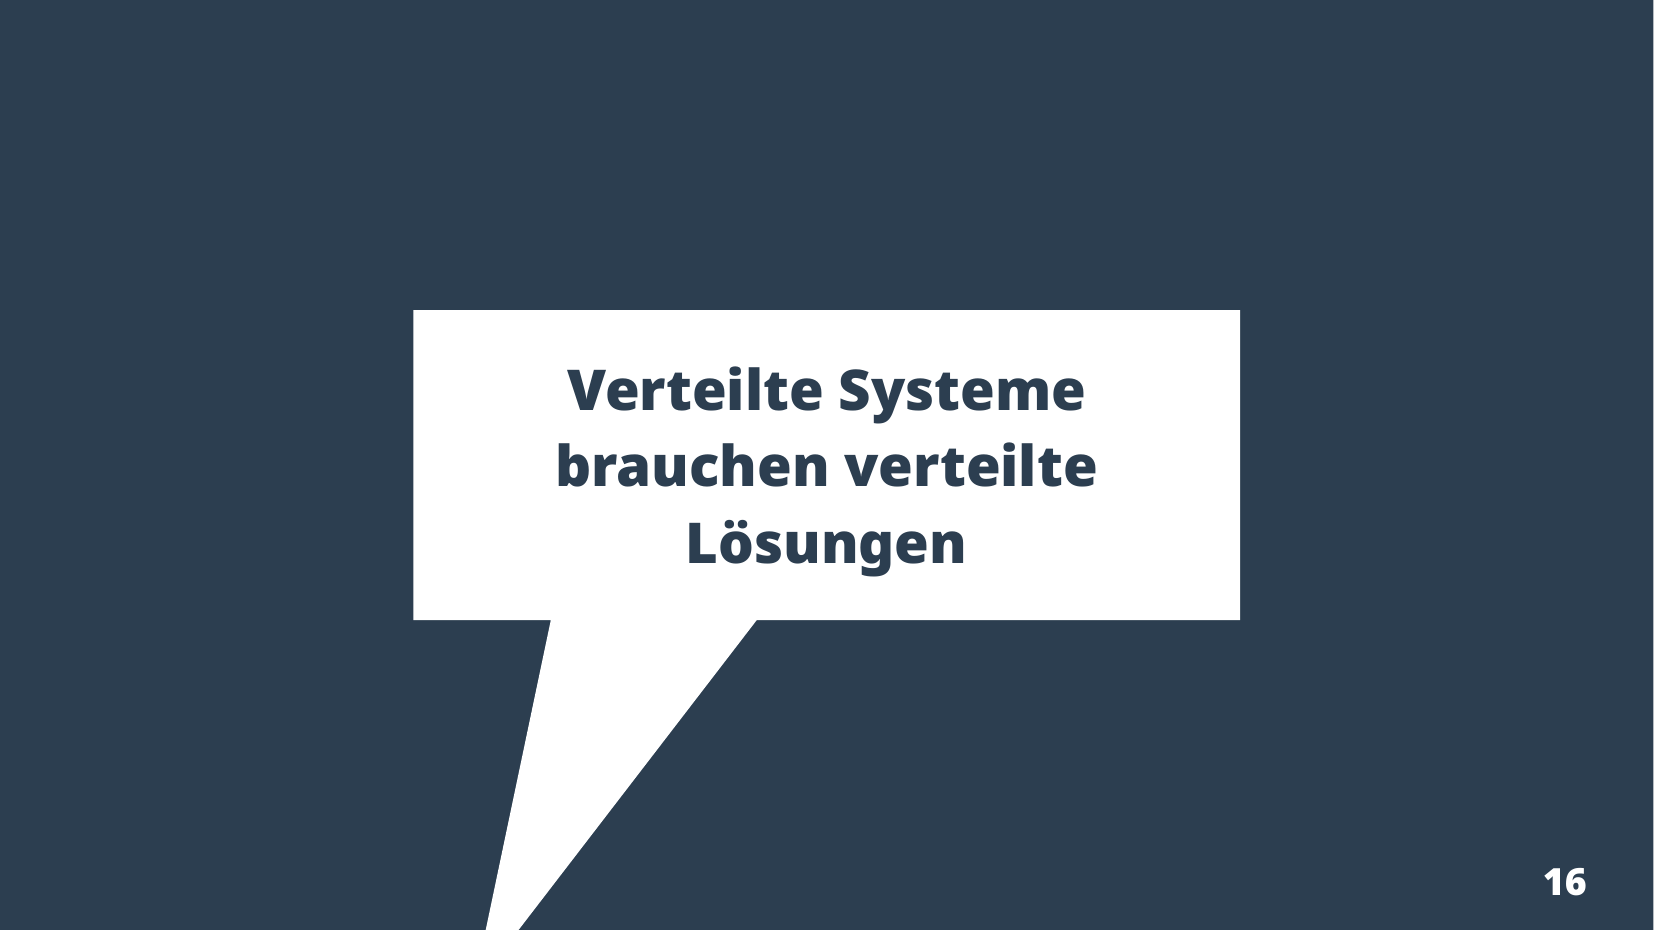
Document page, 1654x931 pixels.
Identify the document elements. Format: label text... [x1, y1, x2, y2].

title Verteilte Systeme brauchen verteilte Lösungen [442, 332, 1211, 598]
